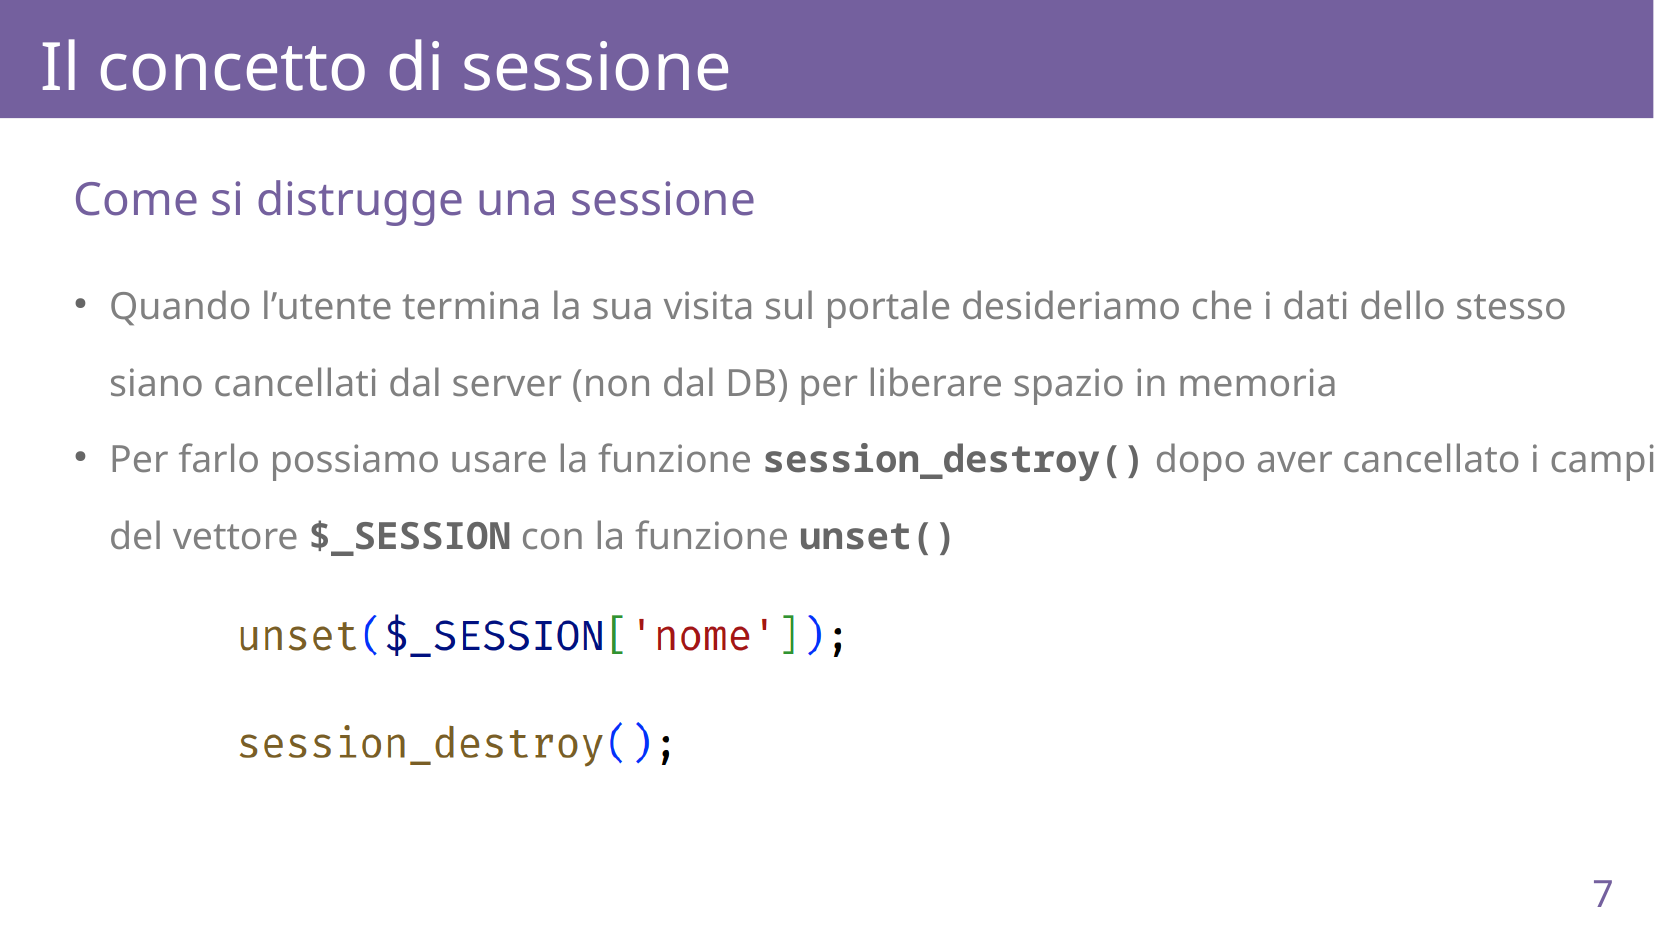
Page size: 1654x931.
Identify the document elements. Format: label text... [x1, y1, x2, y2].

text_box Quando l’utente termina la sua visita sul portale desideriamo che i dati dello stesso siano cancellati dal server (non dal DB) per liberare spazio in memoria Per farlo possiamo usare la funzione session_destroy() dopo aver cancellato i campi del vettore $_SESSION con la funzione unset() [59, 246, 1640, 599]
text_box [0, 0, 1654, 119]
text_box Il concetto di sessione [25, 11, 942, 107]
picture [218, 598, 857, 784]
text_box <numero> [1510, 860, 1654, 931]
text_box Come si distrugge una sessione [59, 158, 1107, 229]
